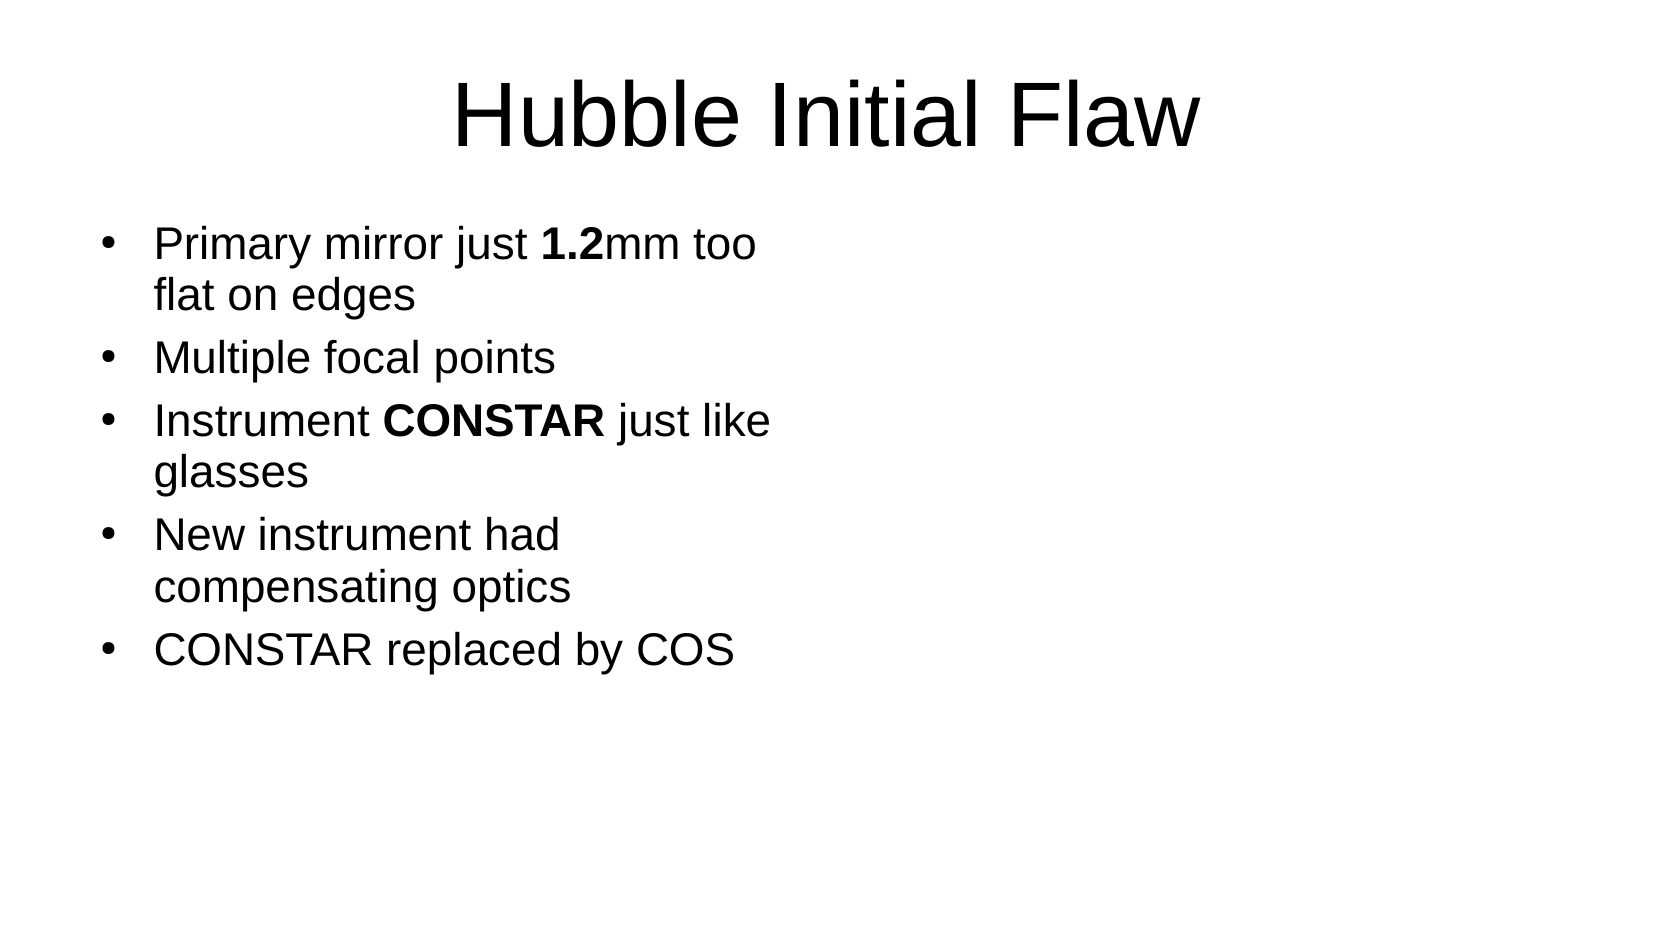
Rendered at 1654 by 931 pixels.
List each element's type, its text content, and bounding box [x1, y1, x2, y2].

title Hubble Initial Flaw [82, 37, 1571, 193]
list Primary mirror just 1.2mm too flat on edges Multiple focal points Instrument CONSTAR just like glasses New instrument had compensating optics CONSTAR replaced by COS [82, 217, 809, 758]
